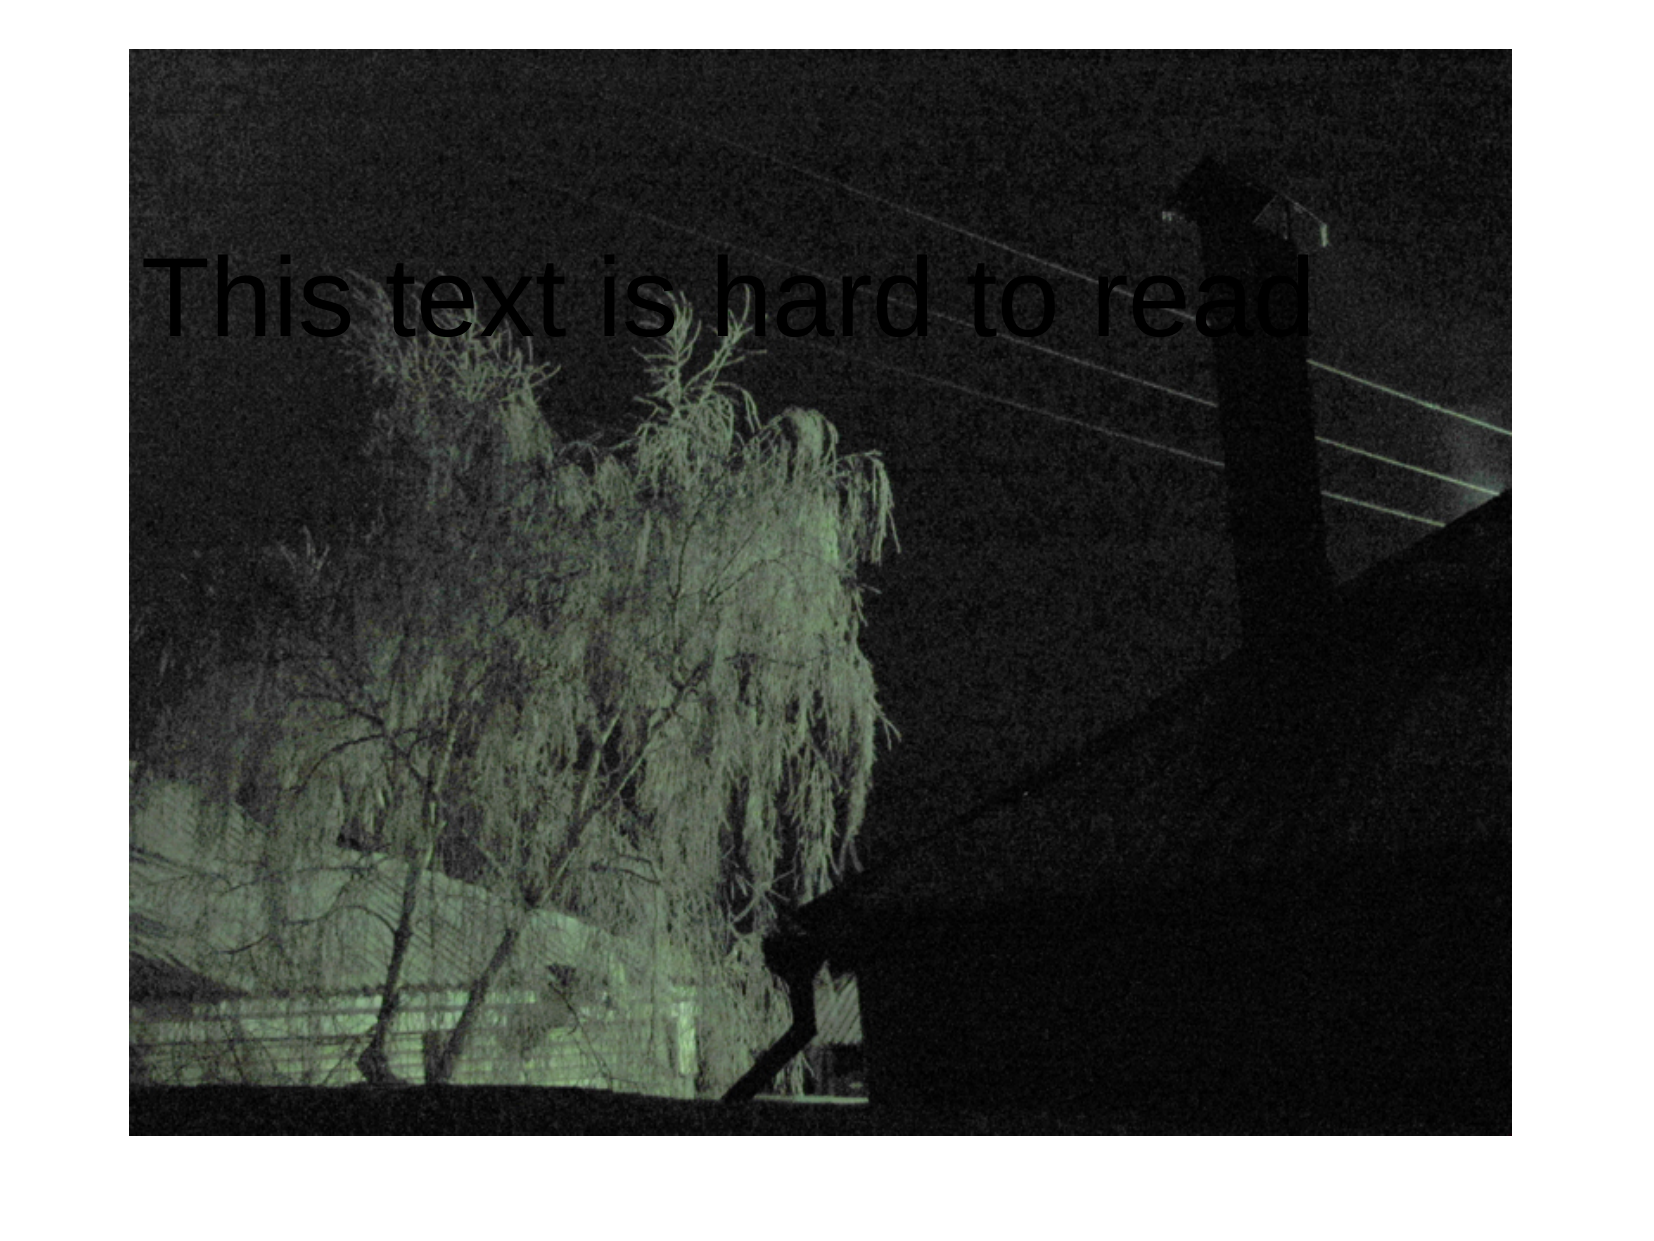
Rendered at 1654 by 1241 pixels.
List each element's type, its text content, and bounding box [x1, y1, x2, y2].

picture [129, 49, 1512, 1137]
title This text is hard to read [127, 232, 1332, 363]
